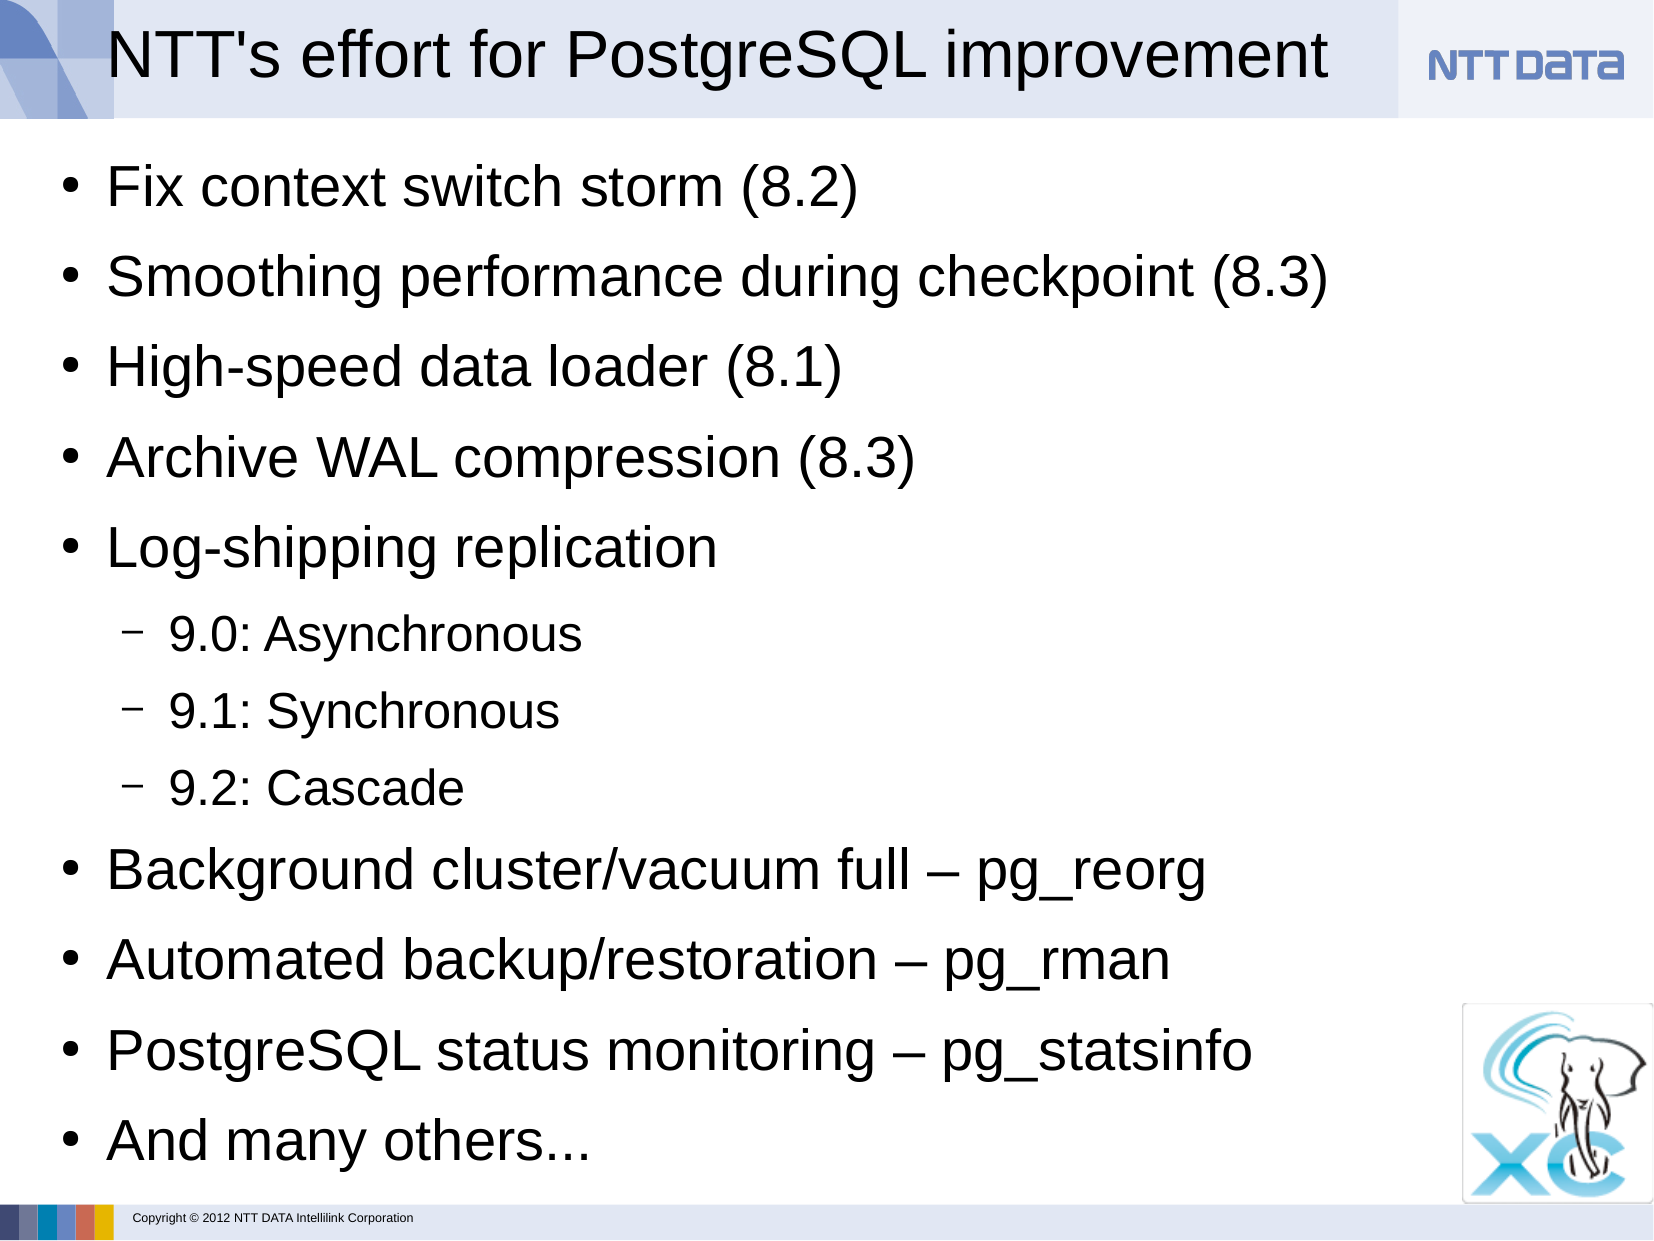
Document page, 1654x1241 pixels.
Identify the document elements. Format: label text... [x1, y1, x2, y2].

list Fix context switch storm (8.2) Smoothing performance during checkpoint (8.3) High-speed data loader (8.1) Archive WAL compression (8.3) Log-shipping replication 9.0: Asynchronous 9.1: Synchronous 9.2: Cascade Background cluster/vacuum full – pg_reorg Automated backup/restoration – pg_rman PostgreSQL status monitoring – pg_statsinfo And many others... [44, 153, 1501, 1182]
picture [1429, 50, 1624, 80]
title NTT's effort for PostgreSQL improvement [106, 13, 1399, 95]
picture [0, 0, 114, 119]
picture [1462, 1003, 1654, 1204]
